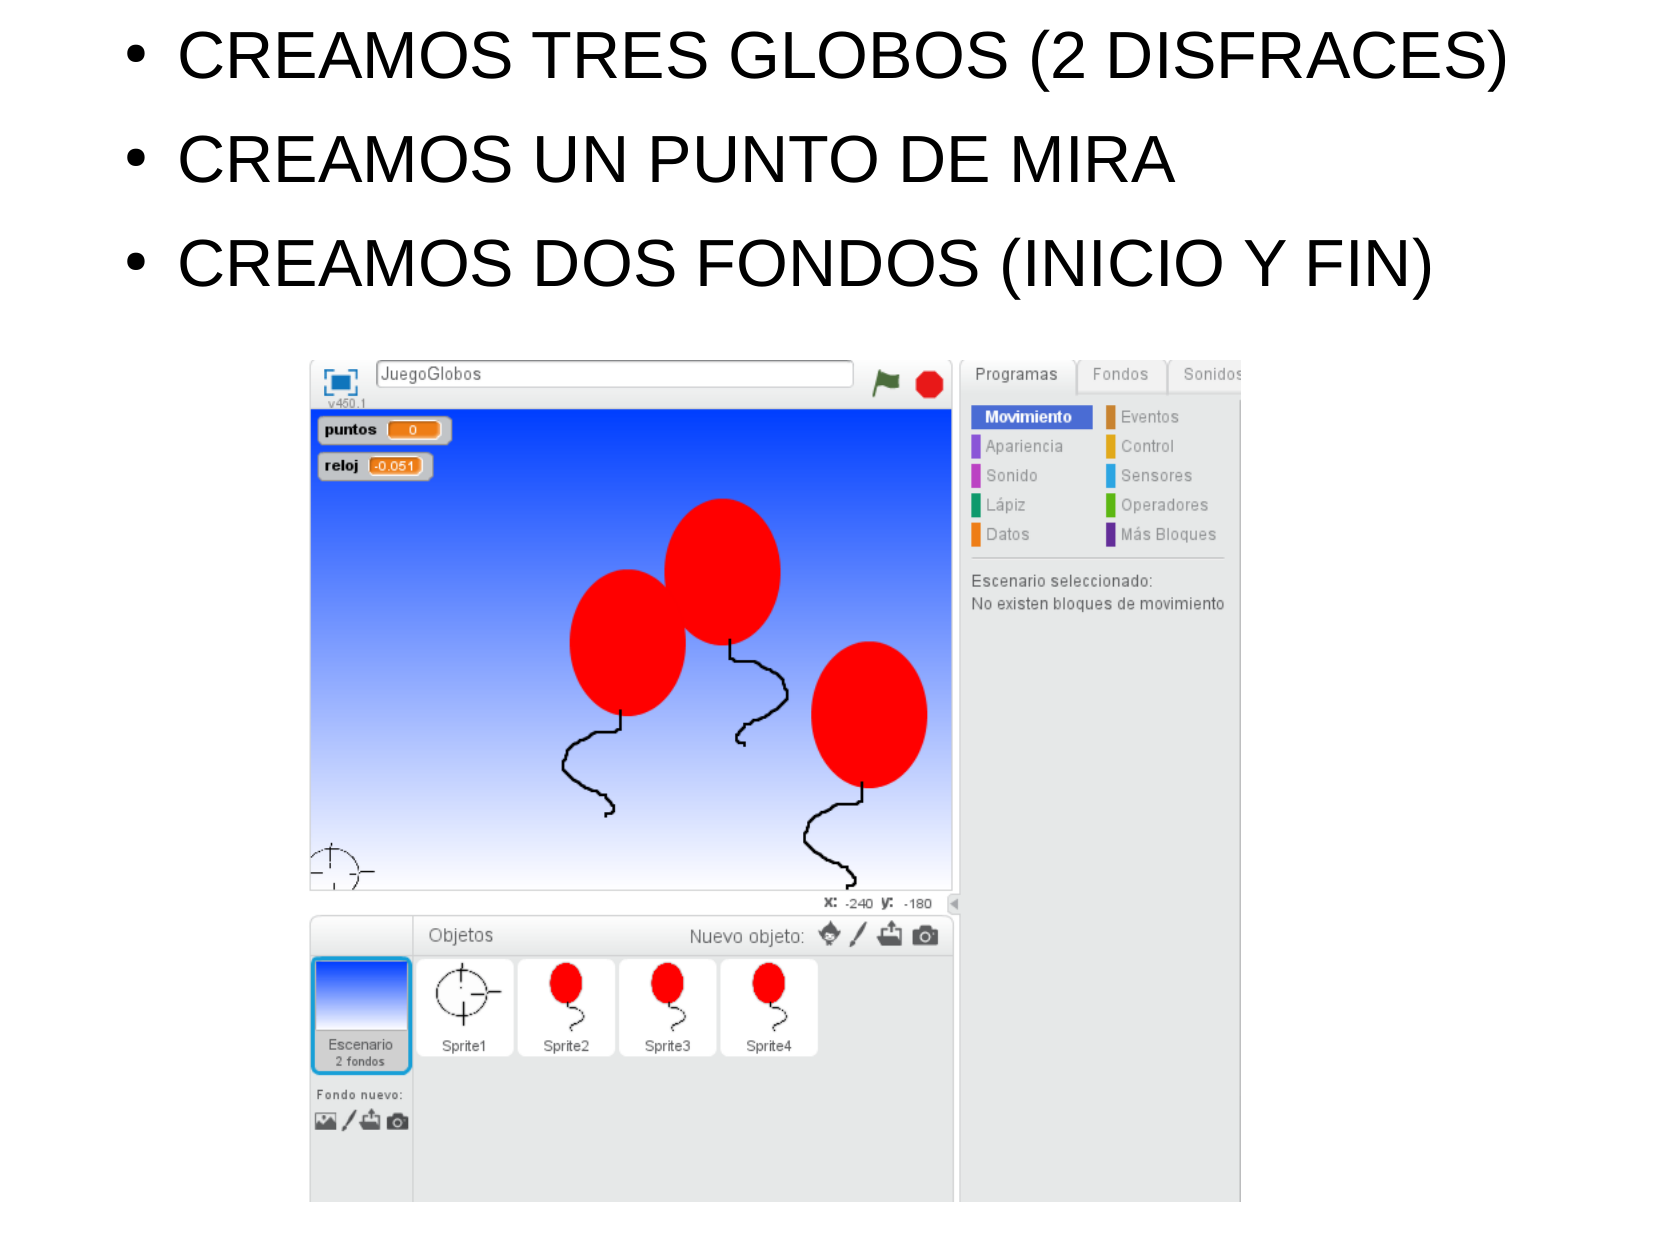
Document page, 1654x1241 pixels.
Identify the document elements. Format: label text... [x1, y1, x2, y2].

picture [307, 360, 1241, 1202]
list CREAMOS TRES GLOBOS (2 DISFRACES) CREAMOS UN PUNTO DE MIRA CREAMOS DOS FONDOS (INICIO Y FIN) [106, 17, 1595, 325]
